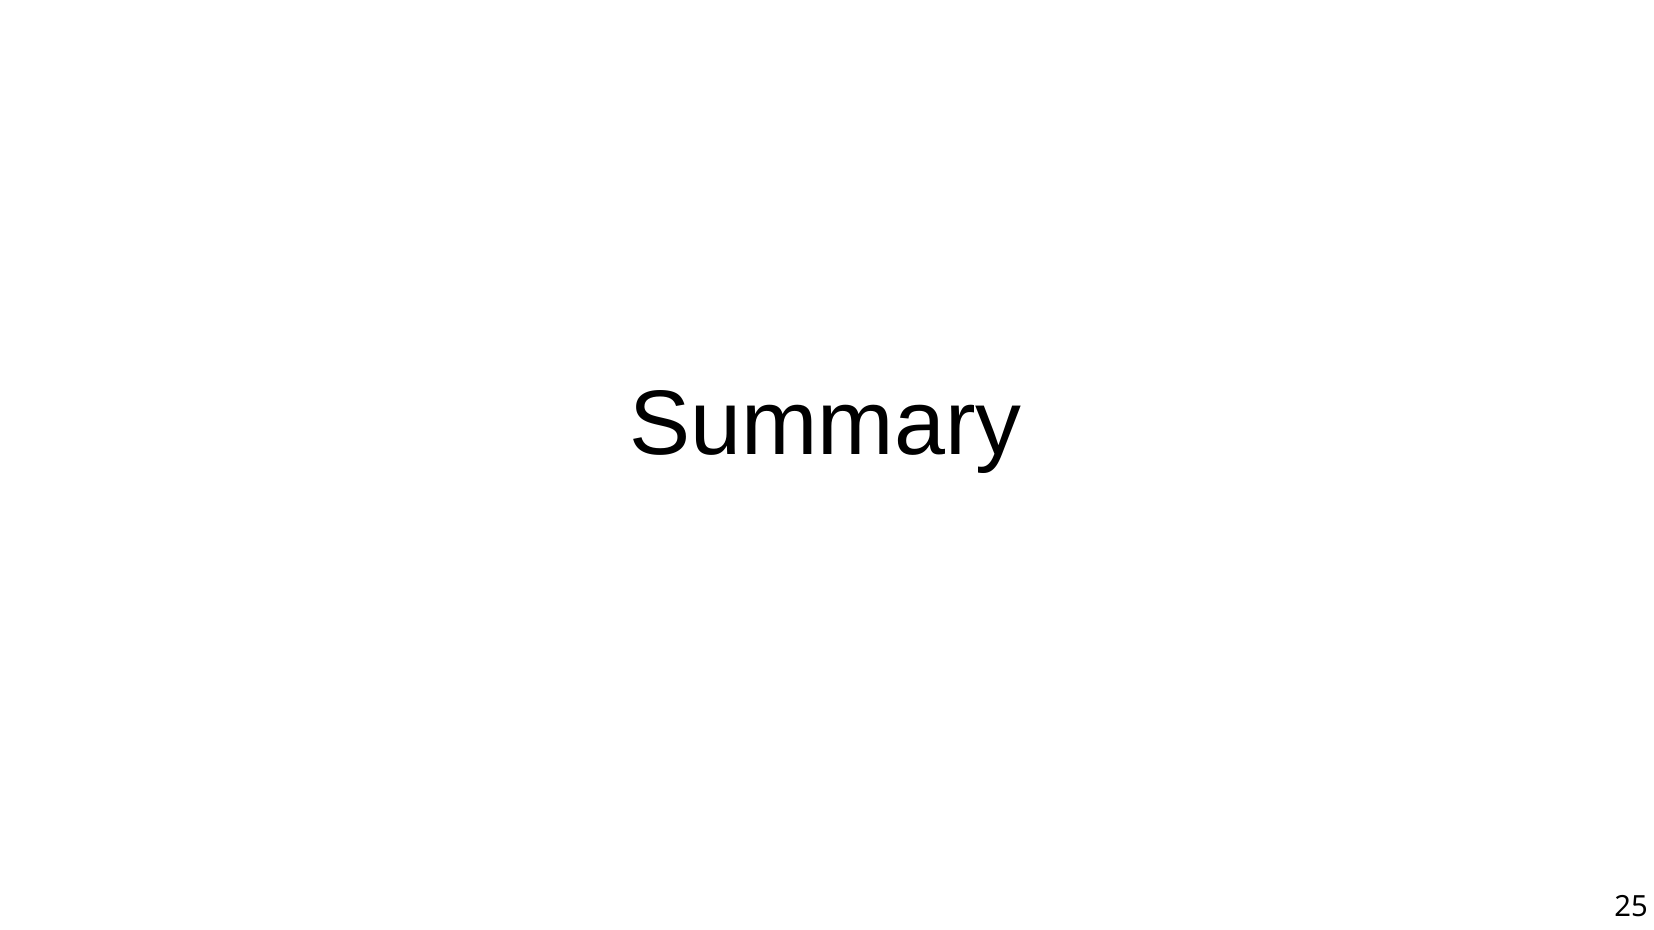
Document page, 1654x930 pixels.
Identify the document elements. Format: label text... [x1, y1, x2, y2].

title Summary [81, 344, 1570, 501]
